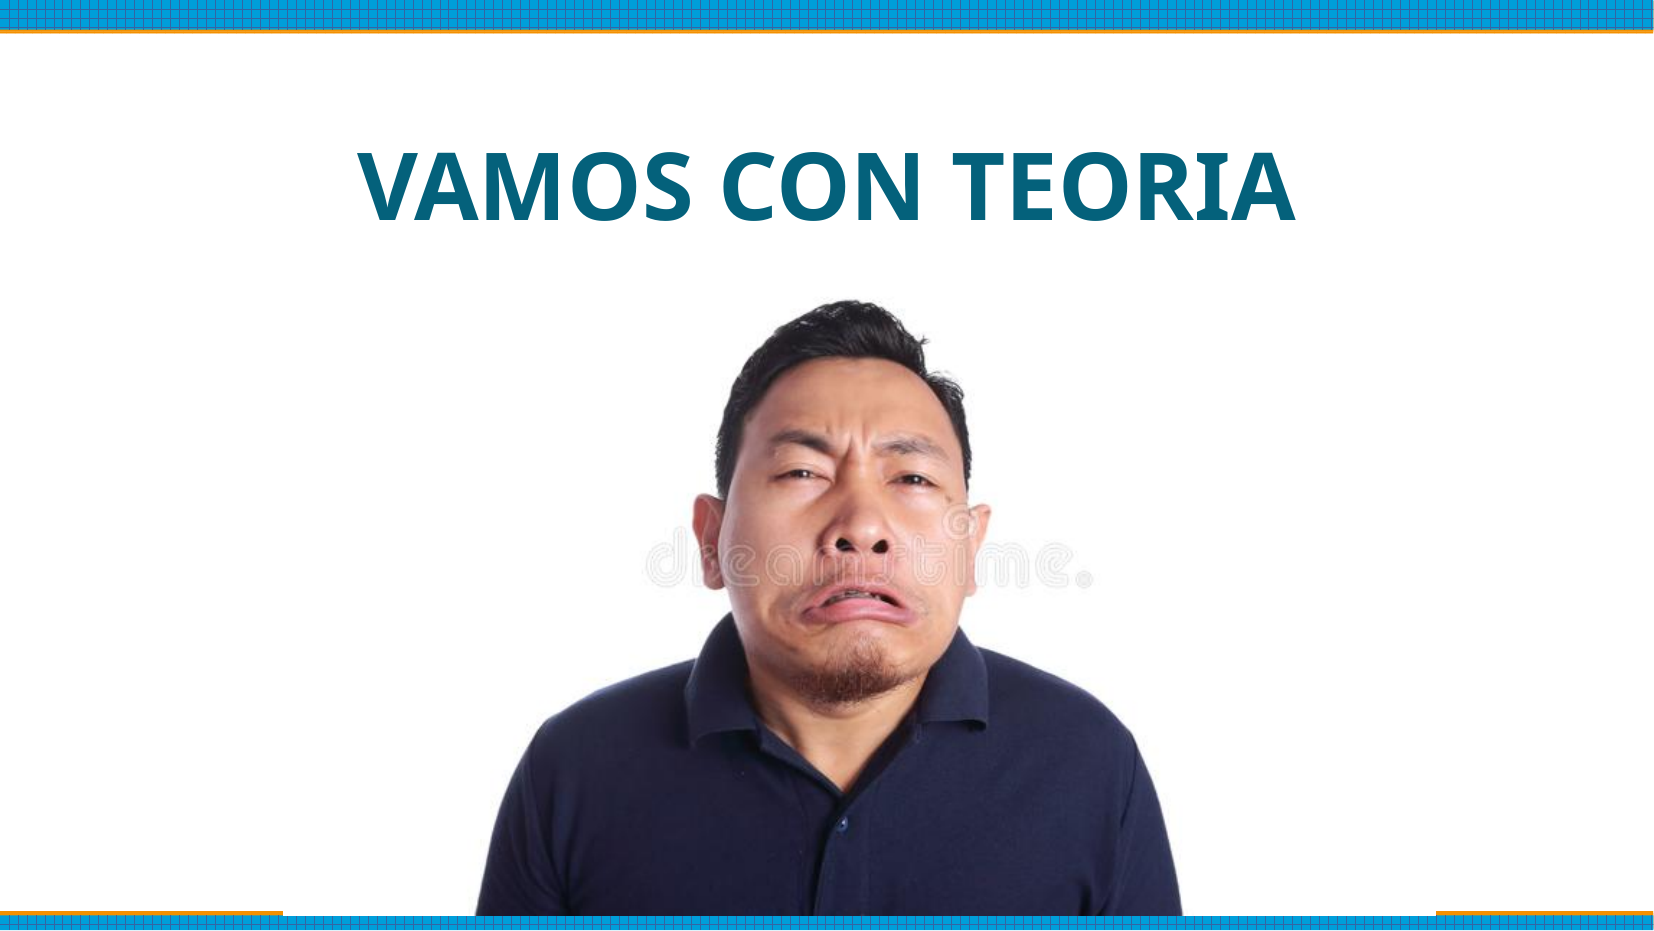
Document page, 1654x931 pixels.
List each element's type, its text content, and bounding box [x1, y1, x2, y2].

title VAMOS CON TEORIA [88, 103, 1565, 266]
picture [283, 266, 1436, 915]
